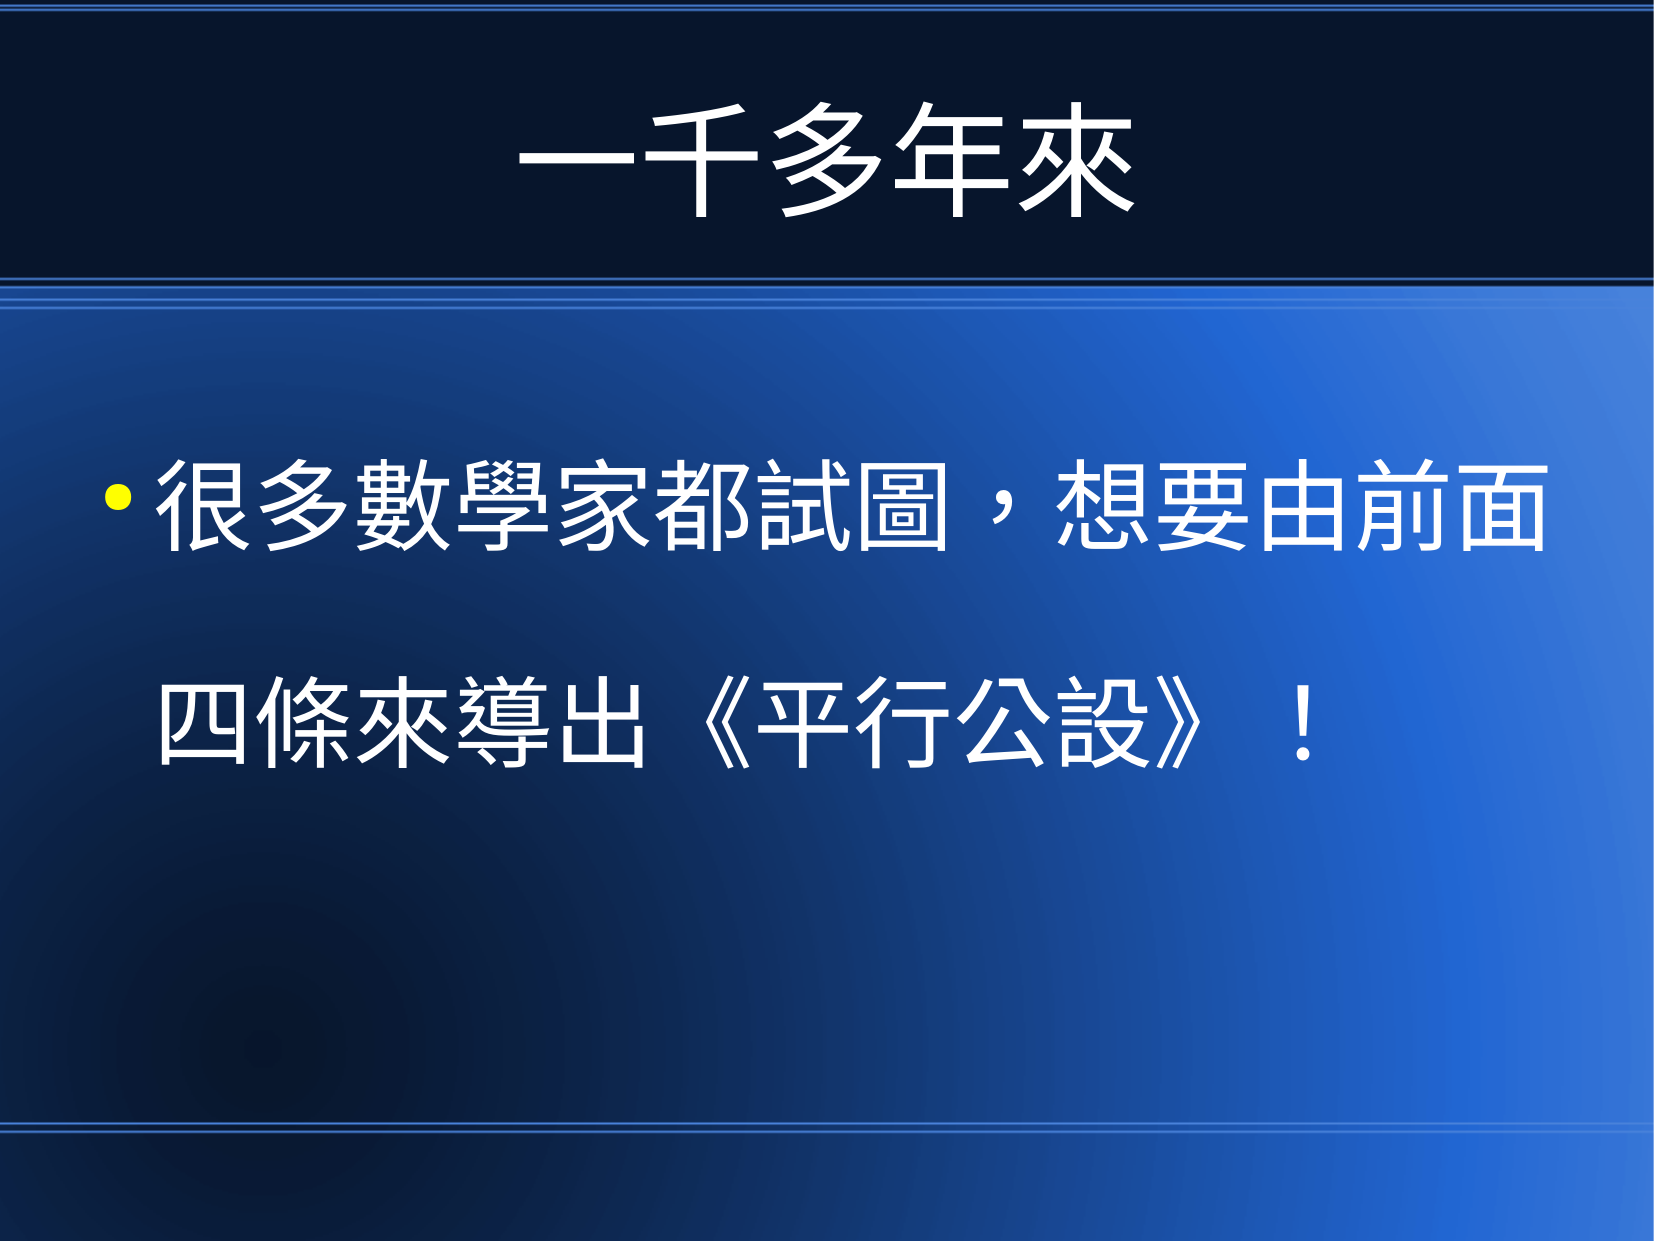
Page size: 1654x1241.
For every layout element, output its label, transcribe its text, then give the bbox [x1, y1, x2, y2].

title 一千多年來 [82, 49, 1571, 257]
picture [0, 0, 1654, 1241]
list 很多數學家都試圖，想要由前面四條來導出《平行公設》！ [82, 355, 1571, 1241]
